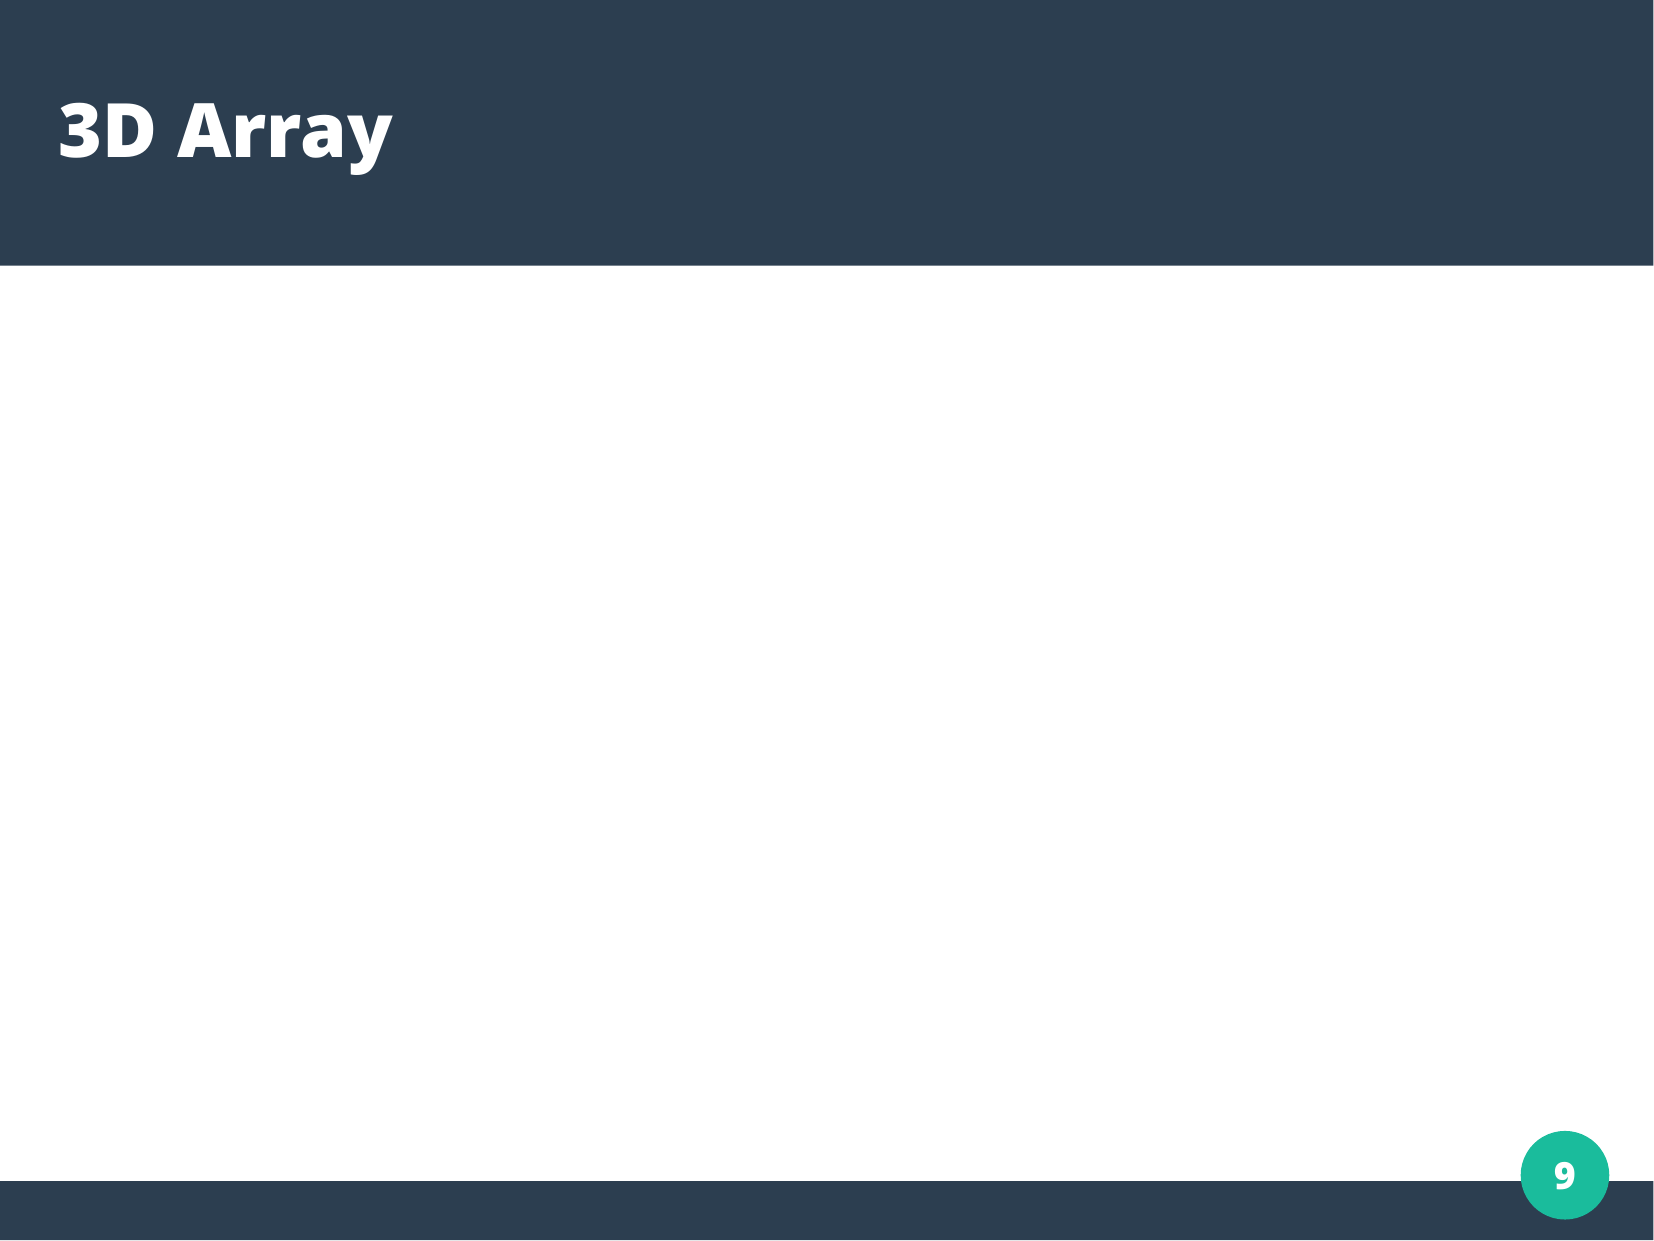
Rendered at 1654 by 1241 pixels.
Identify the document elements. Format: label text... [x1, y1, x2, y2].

title 3D Array [59, 49, 1595, 207]
